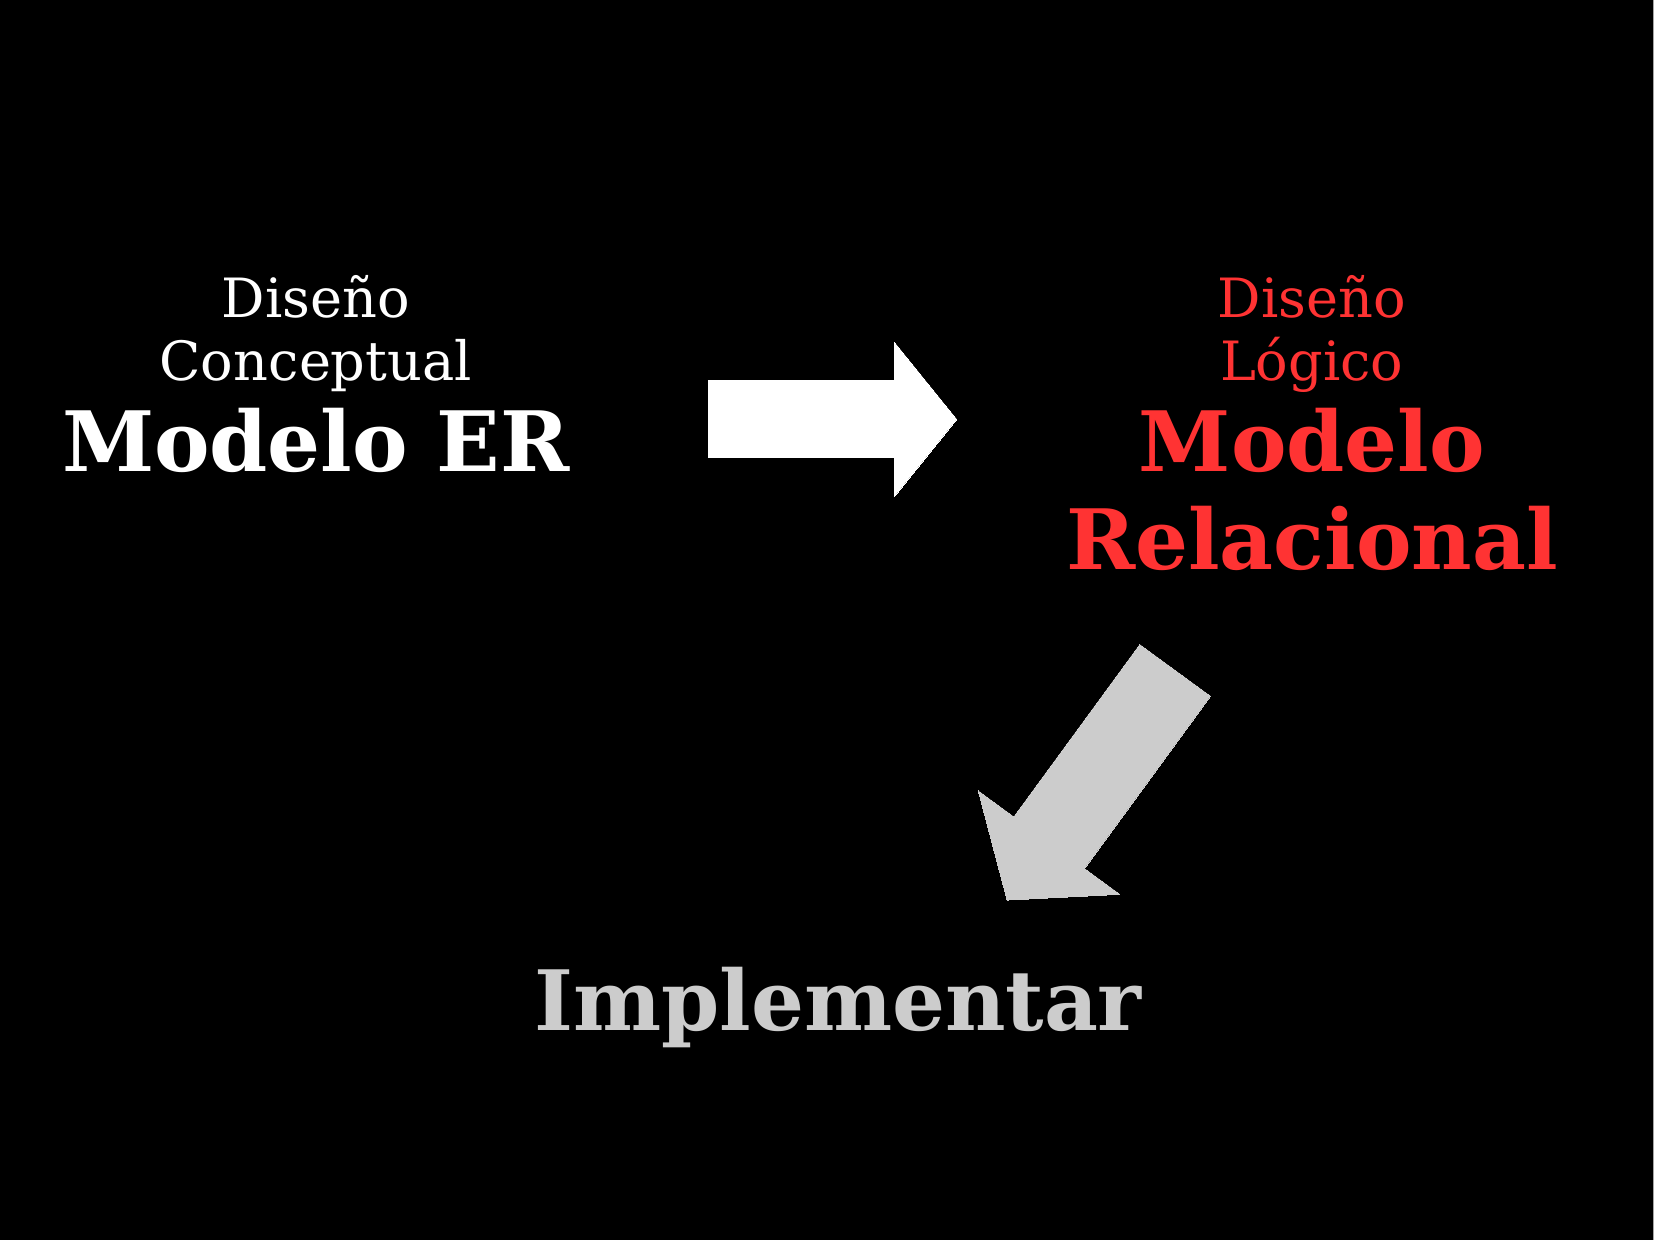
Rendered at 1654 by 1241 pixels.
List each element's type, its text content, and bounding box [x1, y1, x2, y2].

text_box Diseño Conceptual Modelo ER [47, 259, 654, 624]
text_box [708, 342, 957, 497]
text_box Implementar [519, 944, 1288, 1087]
text_box Diseño Lógico Modelo Relacional [1051, 259, 1654, 624]
text_box [978, 644, 1211, 901]
